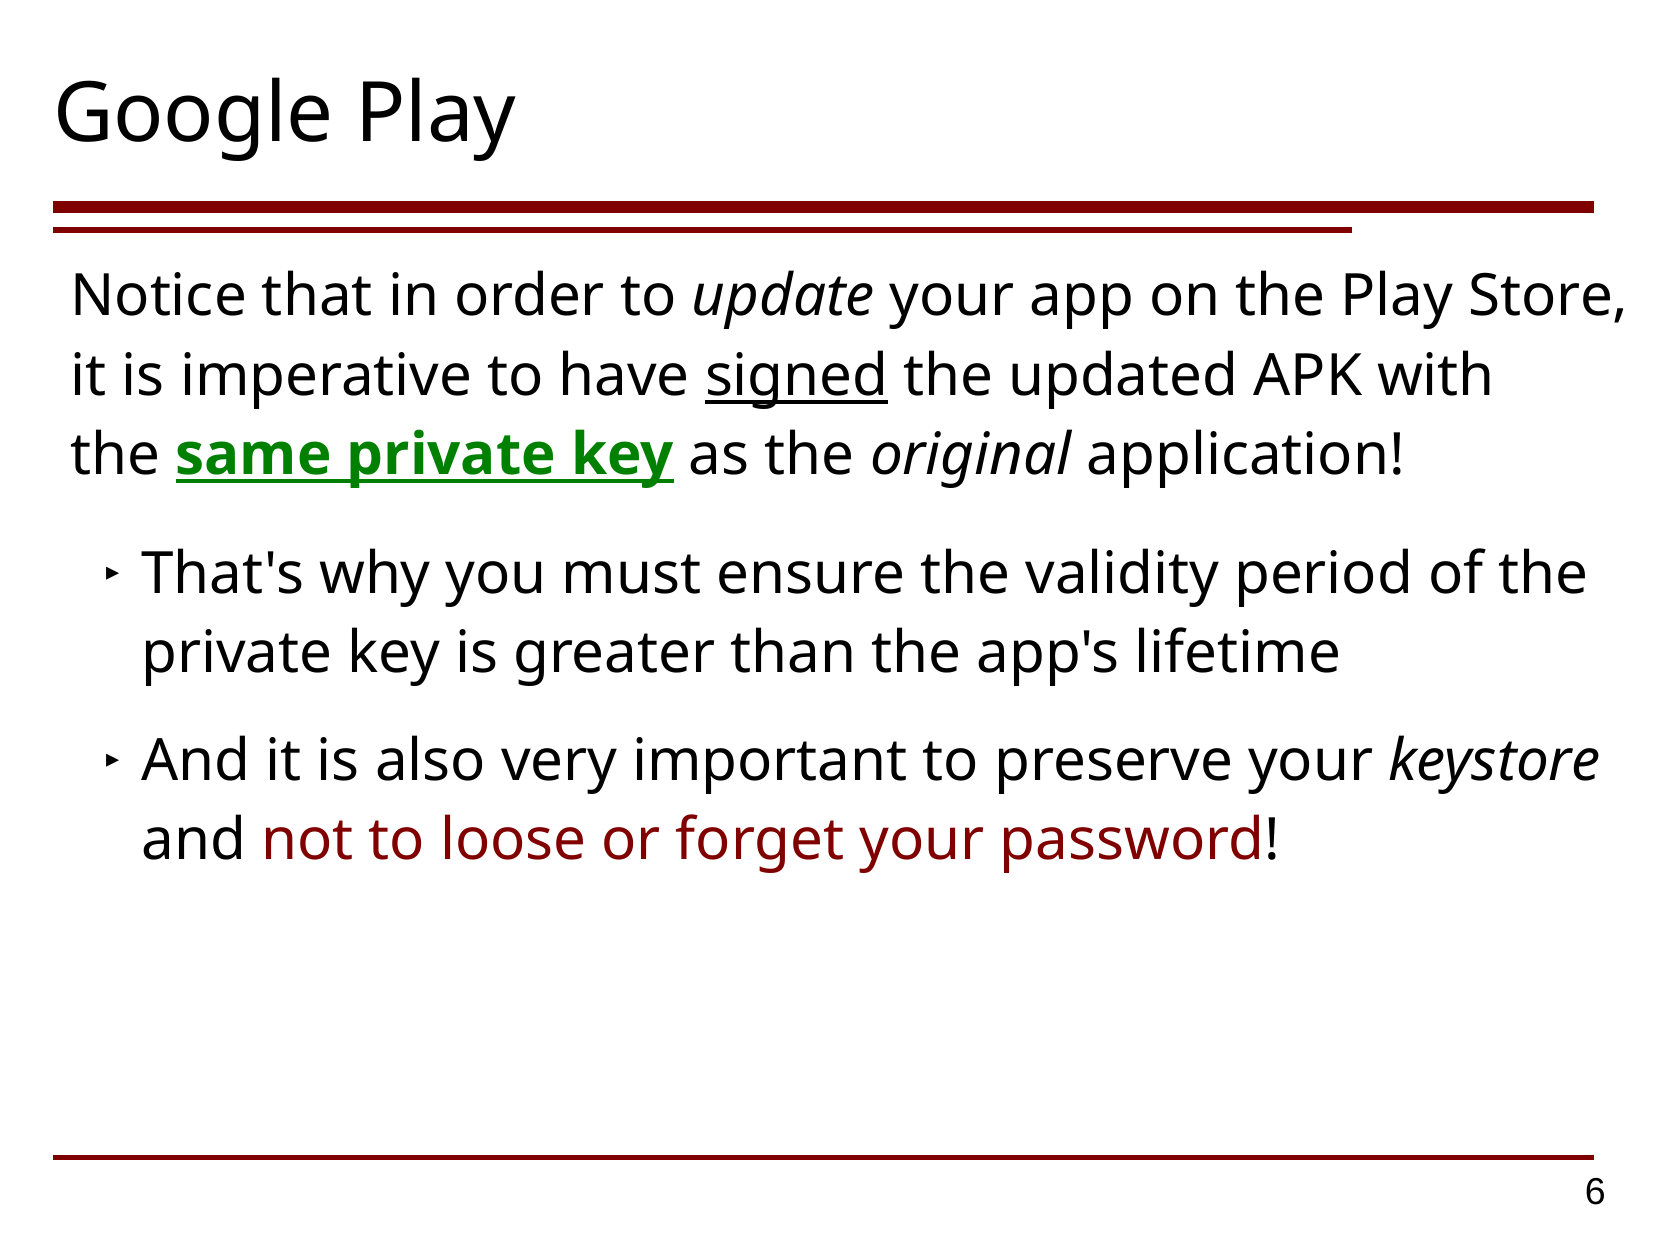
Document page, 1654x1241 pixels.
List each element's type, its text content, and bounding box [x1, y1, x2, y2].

text_box Notice that in order to update your app on the Play Store, it is imperative to have signed the updated APK with the same private key as the original application! That's why you must ensure the validity period of the private key is greater than the app's lifetime And it is also very important to preserve your keystore and not to loose or forget your password! [55, 246, 1578, 875]
text_box <number> [35, 1163, 1654, 1221]
subtitle Google Play [53, 48, 1542, 172]
